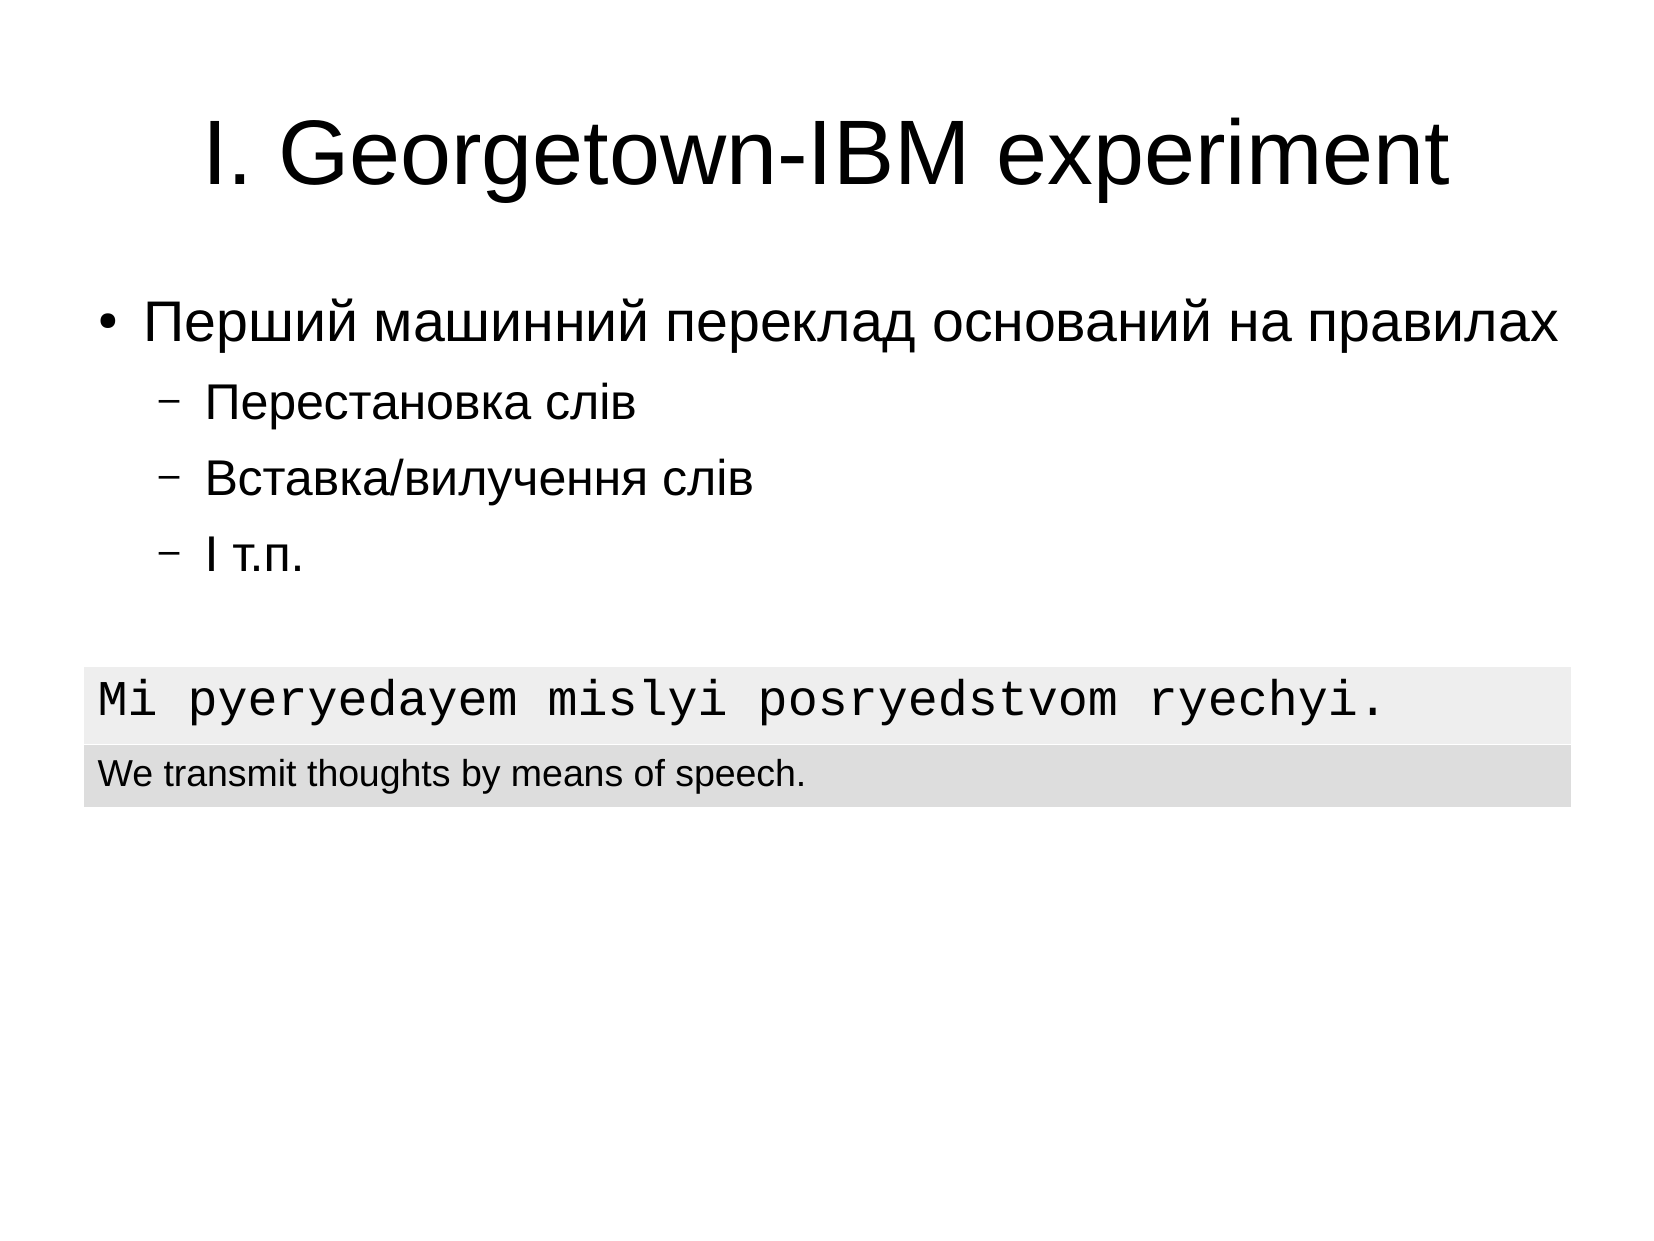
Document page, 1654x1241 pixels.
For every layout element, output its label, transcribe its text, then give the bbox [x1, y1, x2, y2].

title I. Georgetown-IBM experiment [82, 49, 1571, 257]
table_cell We transmit thoughts by means of speech. [84, 745, 1571, 807]
table_header Mi pyeryedayem mislyi posryedstvom ryechyi. [84, 667, 1571, 744]
list Перший машинний переклад оснований на правилах Перестановка слів Вставка/вилучення слів І т.п. [82, 290, 1571, 634]
